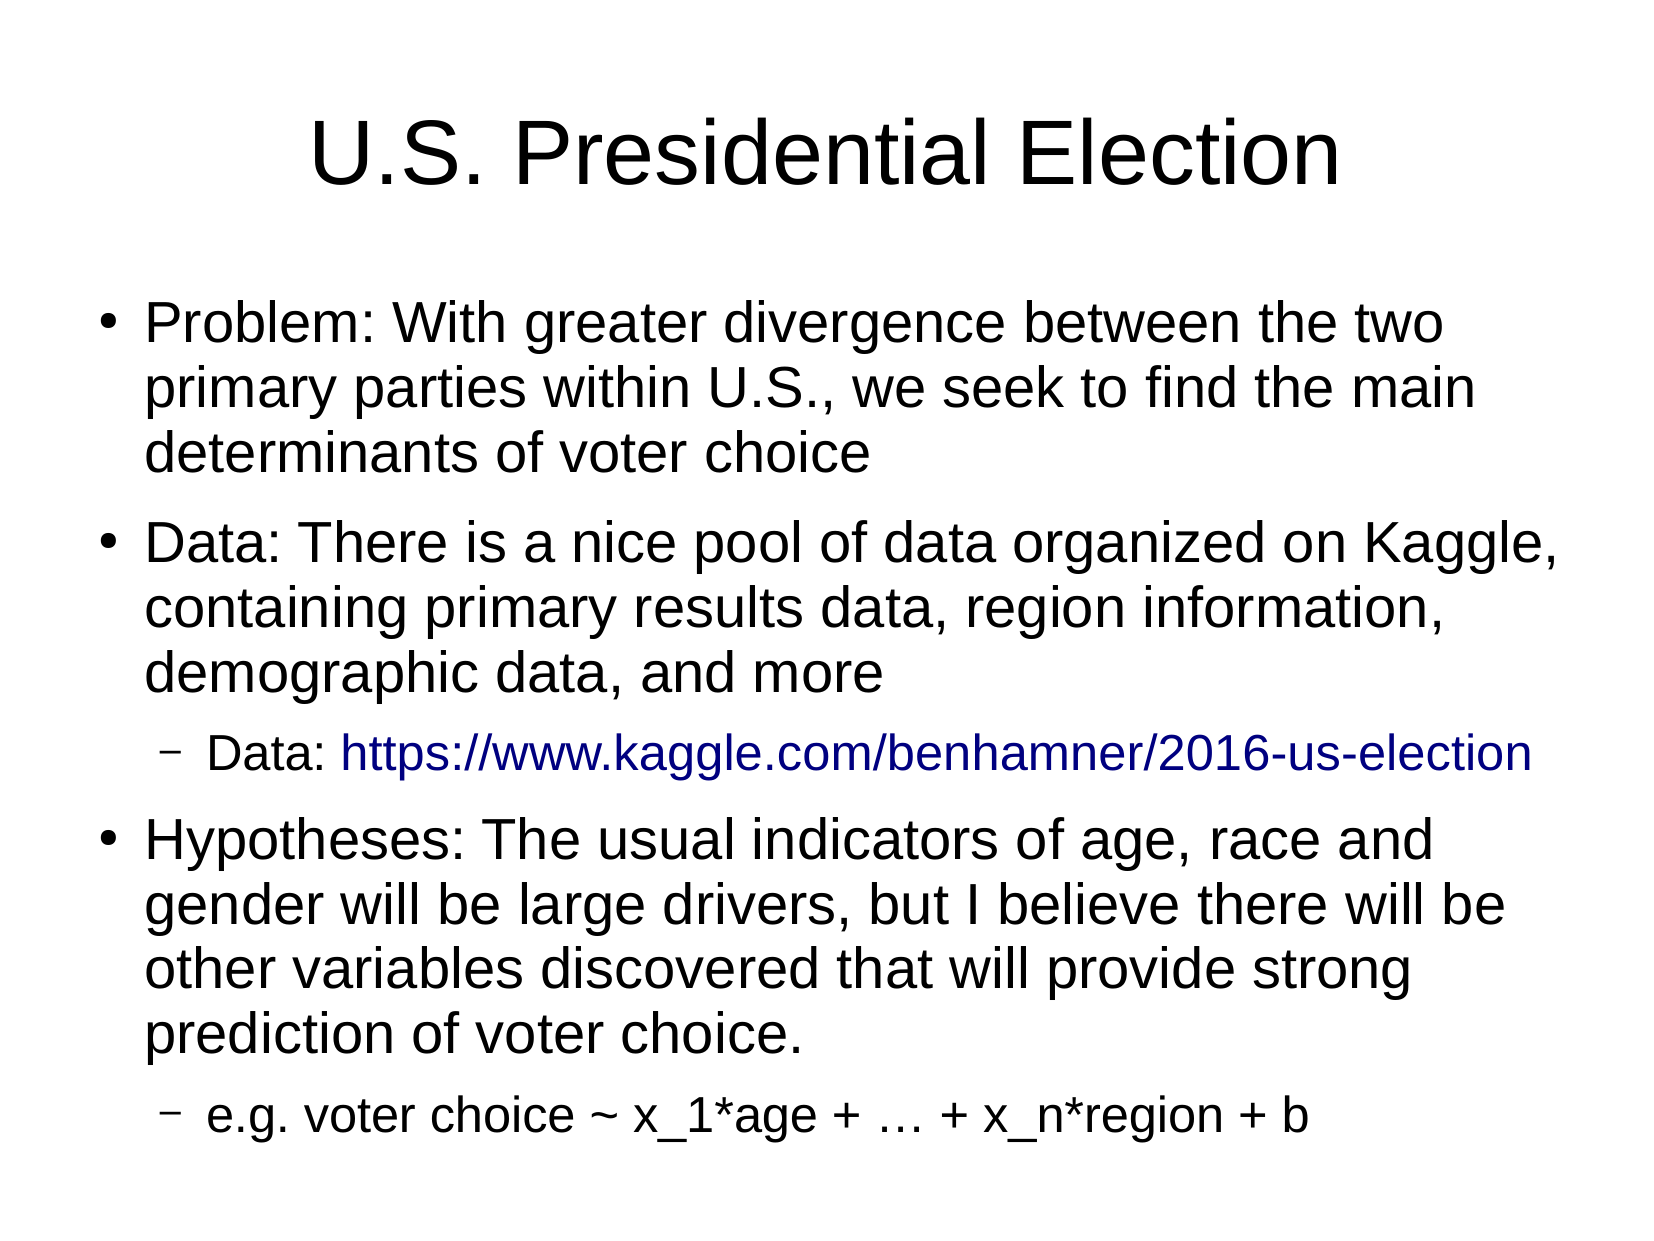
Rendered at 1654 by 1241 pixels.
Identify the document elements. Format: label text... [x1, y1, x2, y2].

list Problem: With greater divergence between the two primary parties within U.S., we seek to find the main determinants of voter choice Data: There is a nice pool of data organized on Kaggle, containing primary results data, region information, demographic data, and more Data: https://www.kaggle.com/benhamner/2016-us-election Hypotheses: The usual indicators of age, race and gender will be large drivers, but I believe there will be other variables discovered that will provide strong prediction of voter choice. e.g. voter choice ~ x_1*age + … + x_n*region + b [82, 290, 1571, 1156]
title U.S. Presidential Election [82, 49, 1571, 257]
